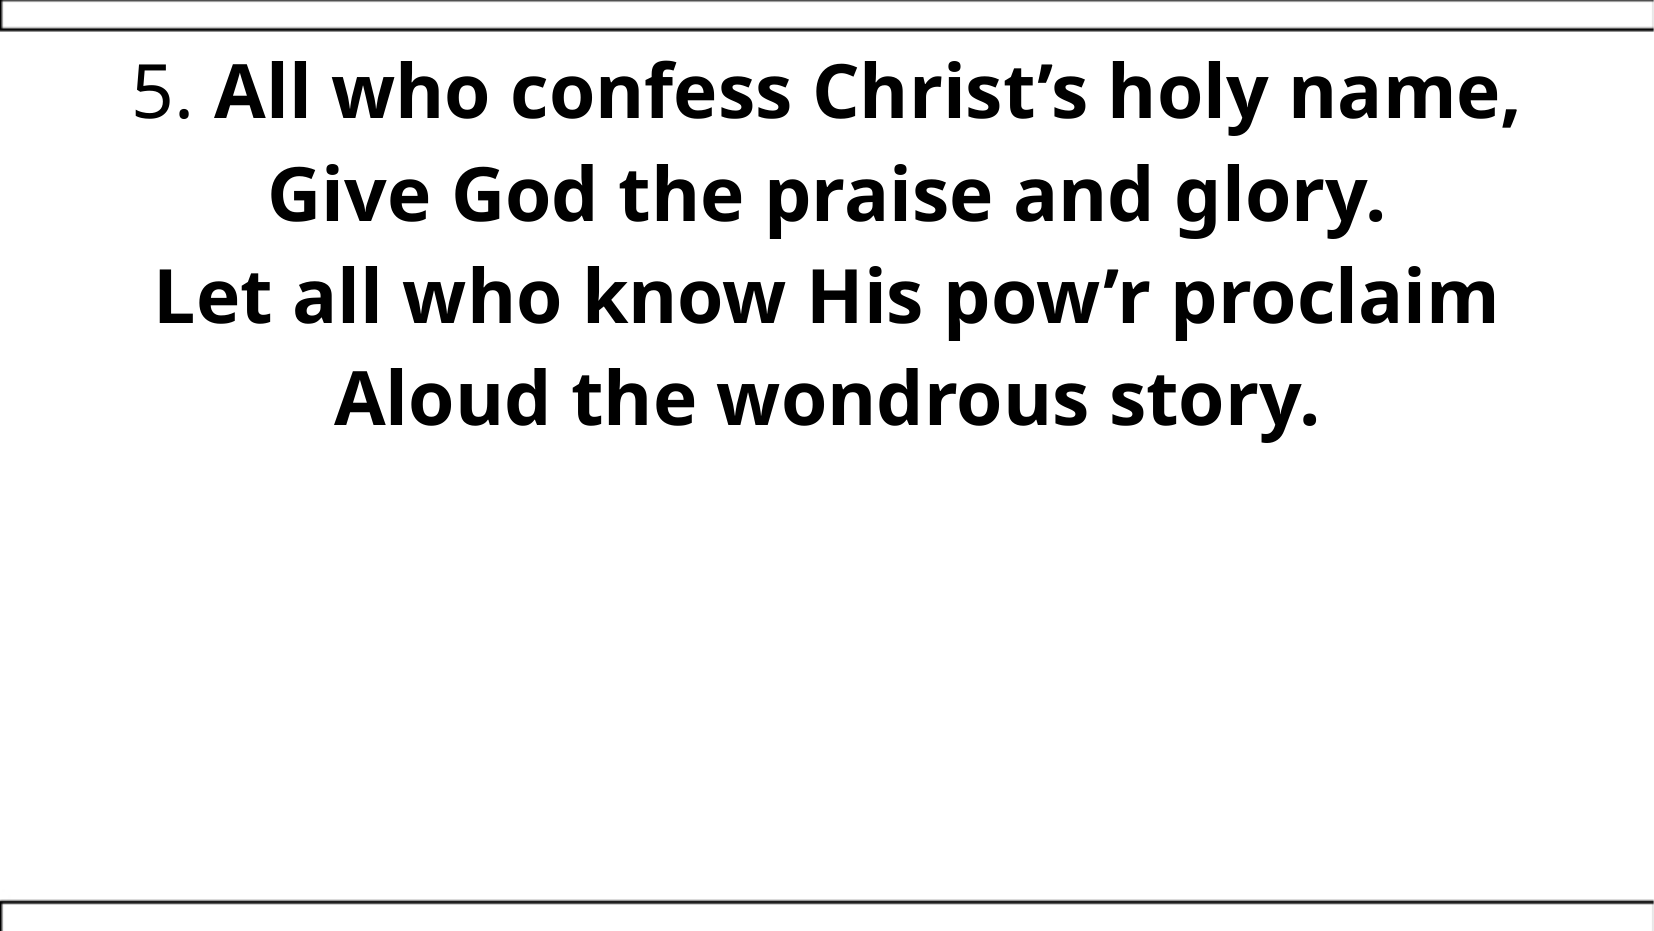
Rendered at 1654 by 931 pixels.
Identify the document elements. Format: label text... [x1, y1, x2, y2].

picture [0, 0, 1654, 931]
text_box 5. All who confess Christ’s holy name, Give God the praise and glory. Let all who know His pow’r proclaim Aloud the wondrous story. [107, 31, 1548, 446]
